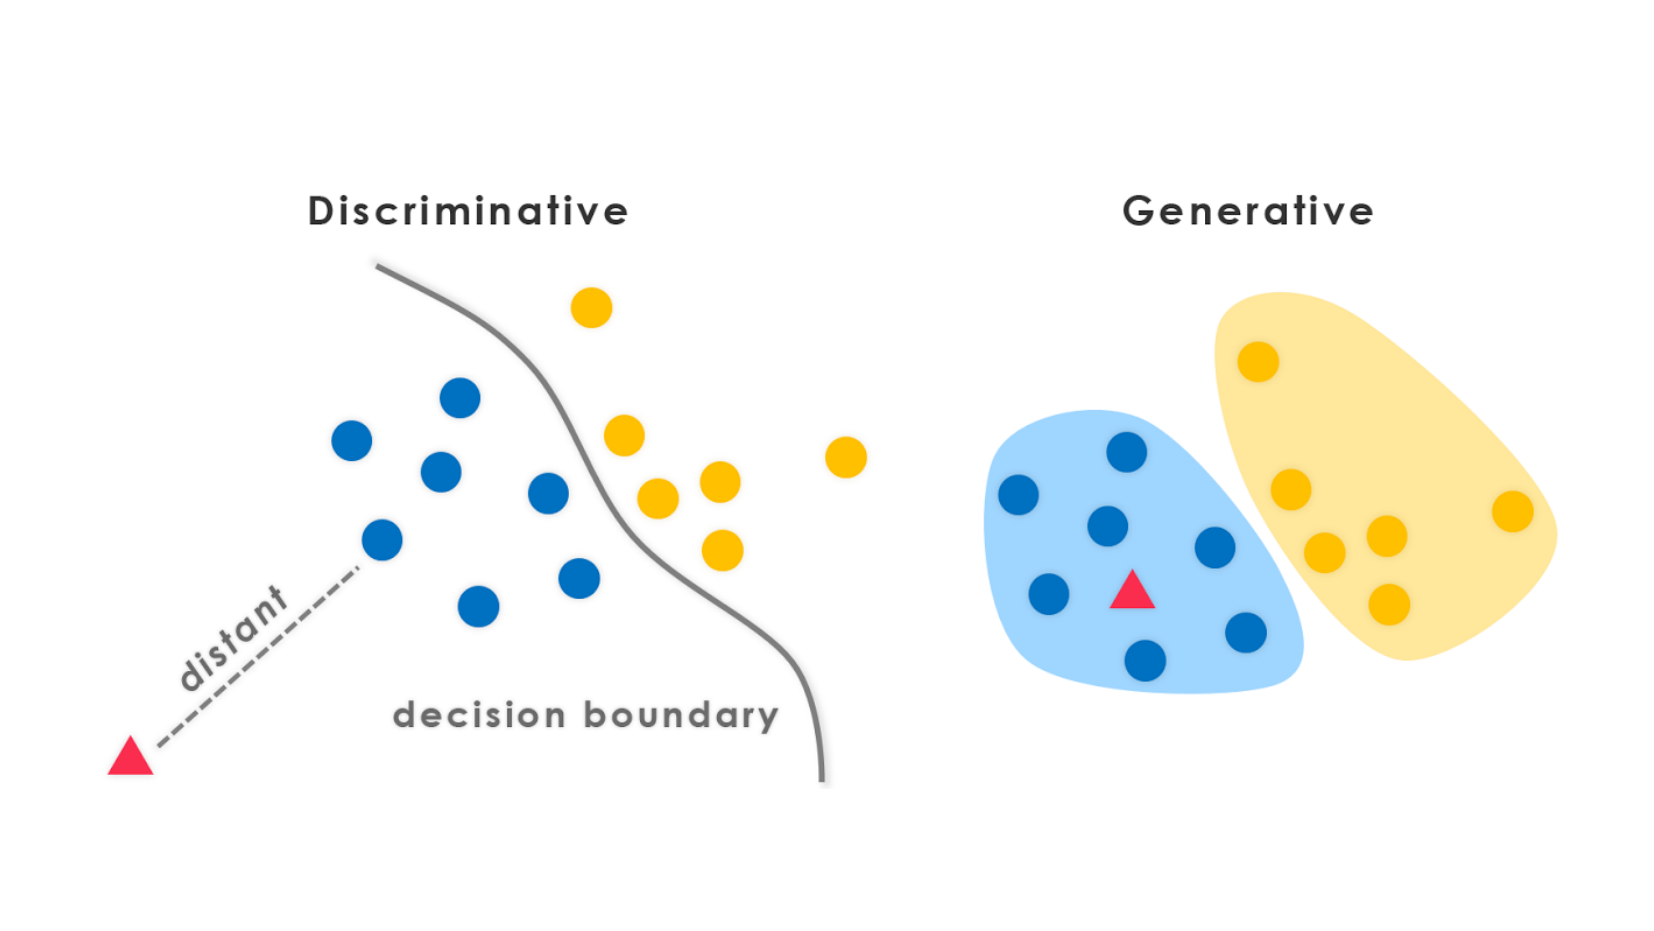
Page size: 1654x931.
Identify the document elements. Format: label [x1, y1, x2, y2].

picture [75, 179, 1606, 789]
